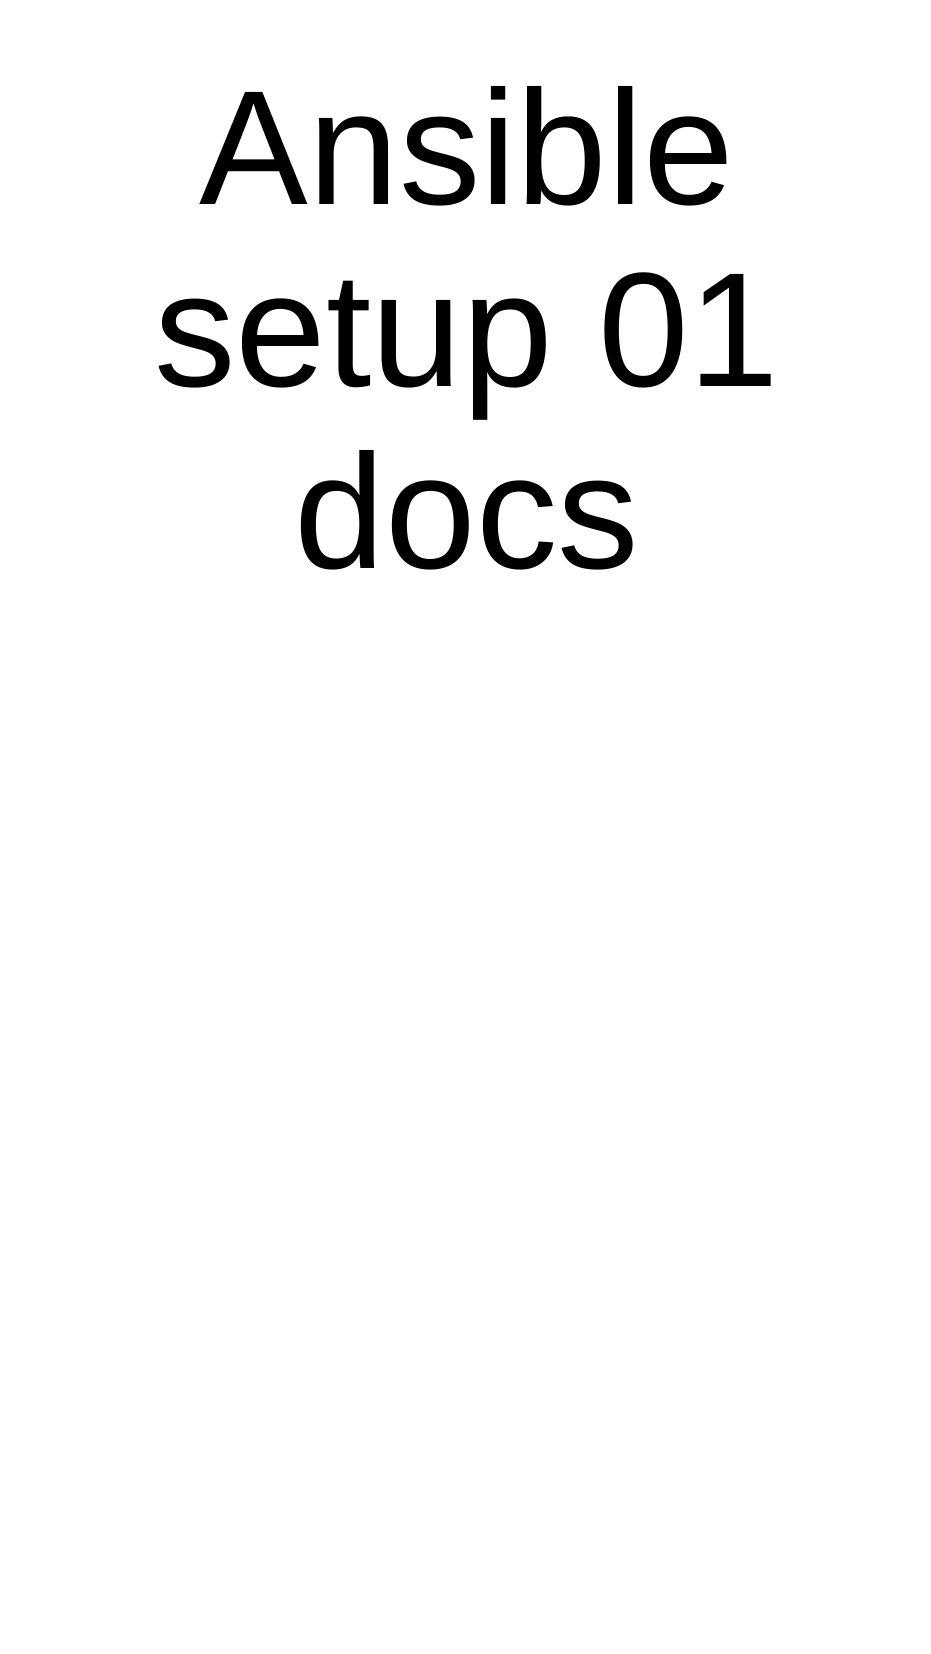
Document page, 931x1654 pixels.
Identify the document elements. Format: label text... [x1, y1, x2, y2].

title Ansible setup 01 docs [48, 56, 886, 603]
